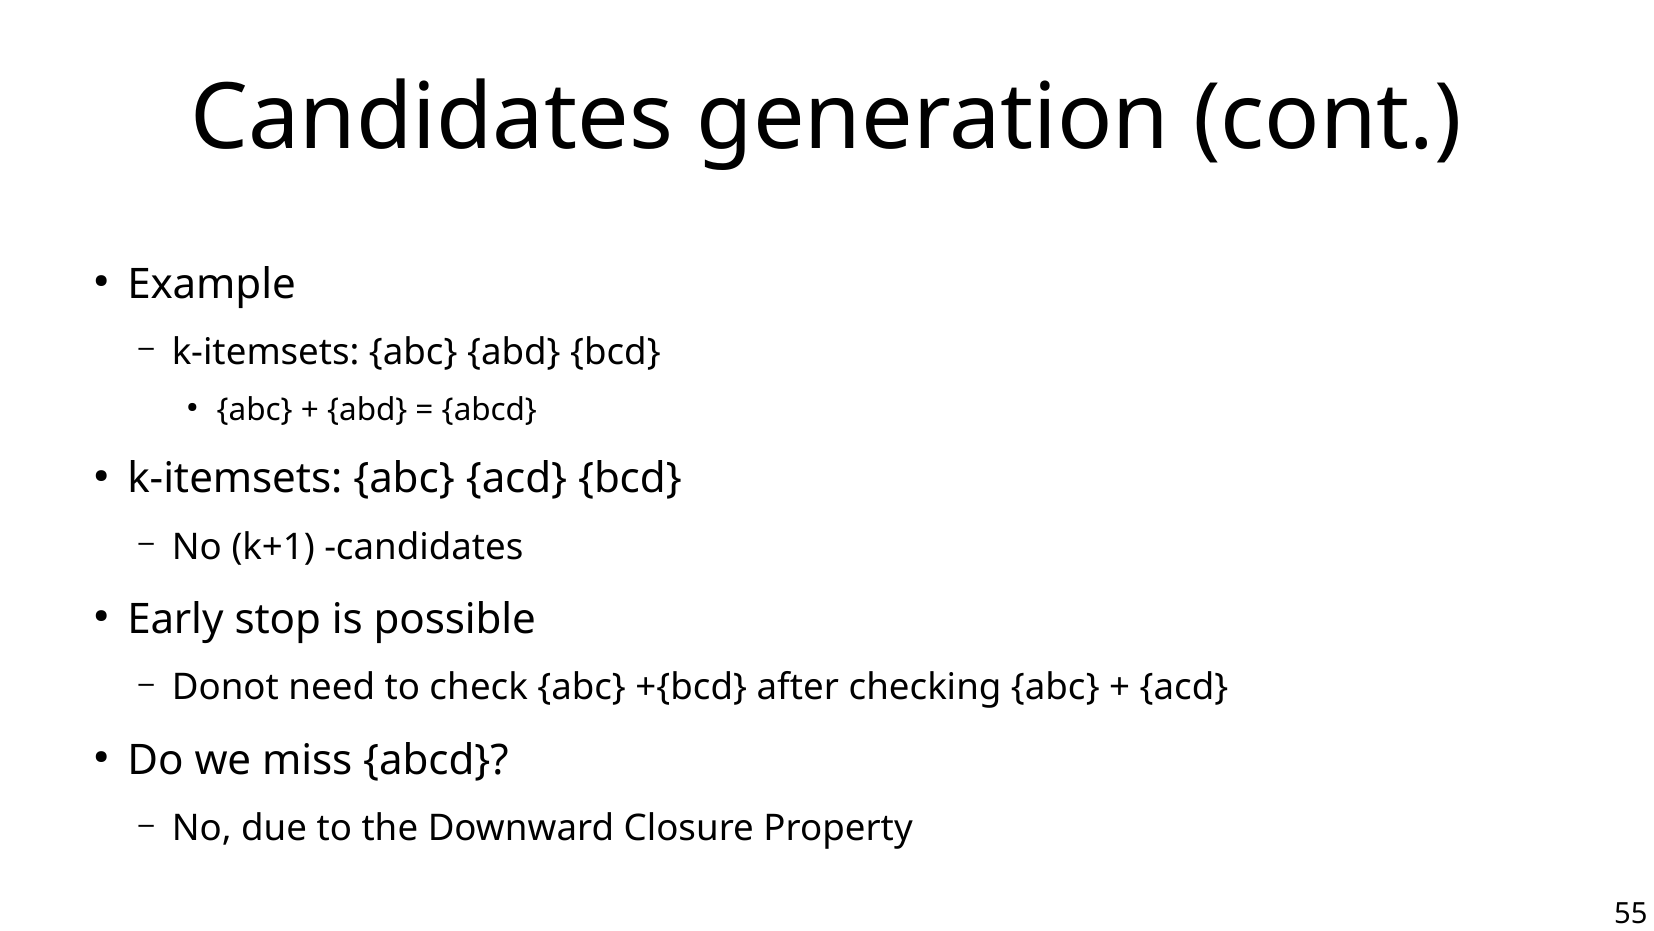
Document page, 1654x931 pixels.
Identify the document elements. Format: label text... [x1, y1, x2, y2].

title Candidates generation (cont.) [82, 1, 1571, 226]
list Example k-itemsets: {abc} {abd} {bcd} {abc} + {abd} = {abcd} k-itemsets: {abc} {acd} {bcd} No (k+1) -candidates Early stop is possible Donot need to check {abc} +{bcd} after checking {abc} + {acd} Do we miss {abcd}? No, due to the Downward Closure Property [82, 253, 1571, 857]
